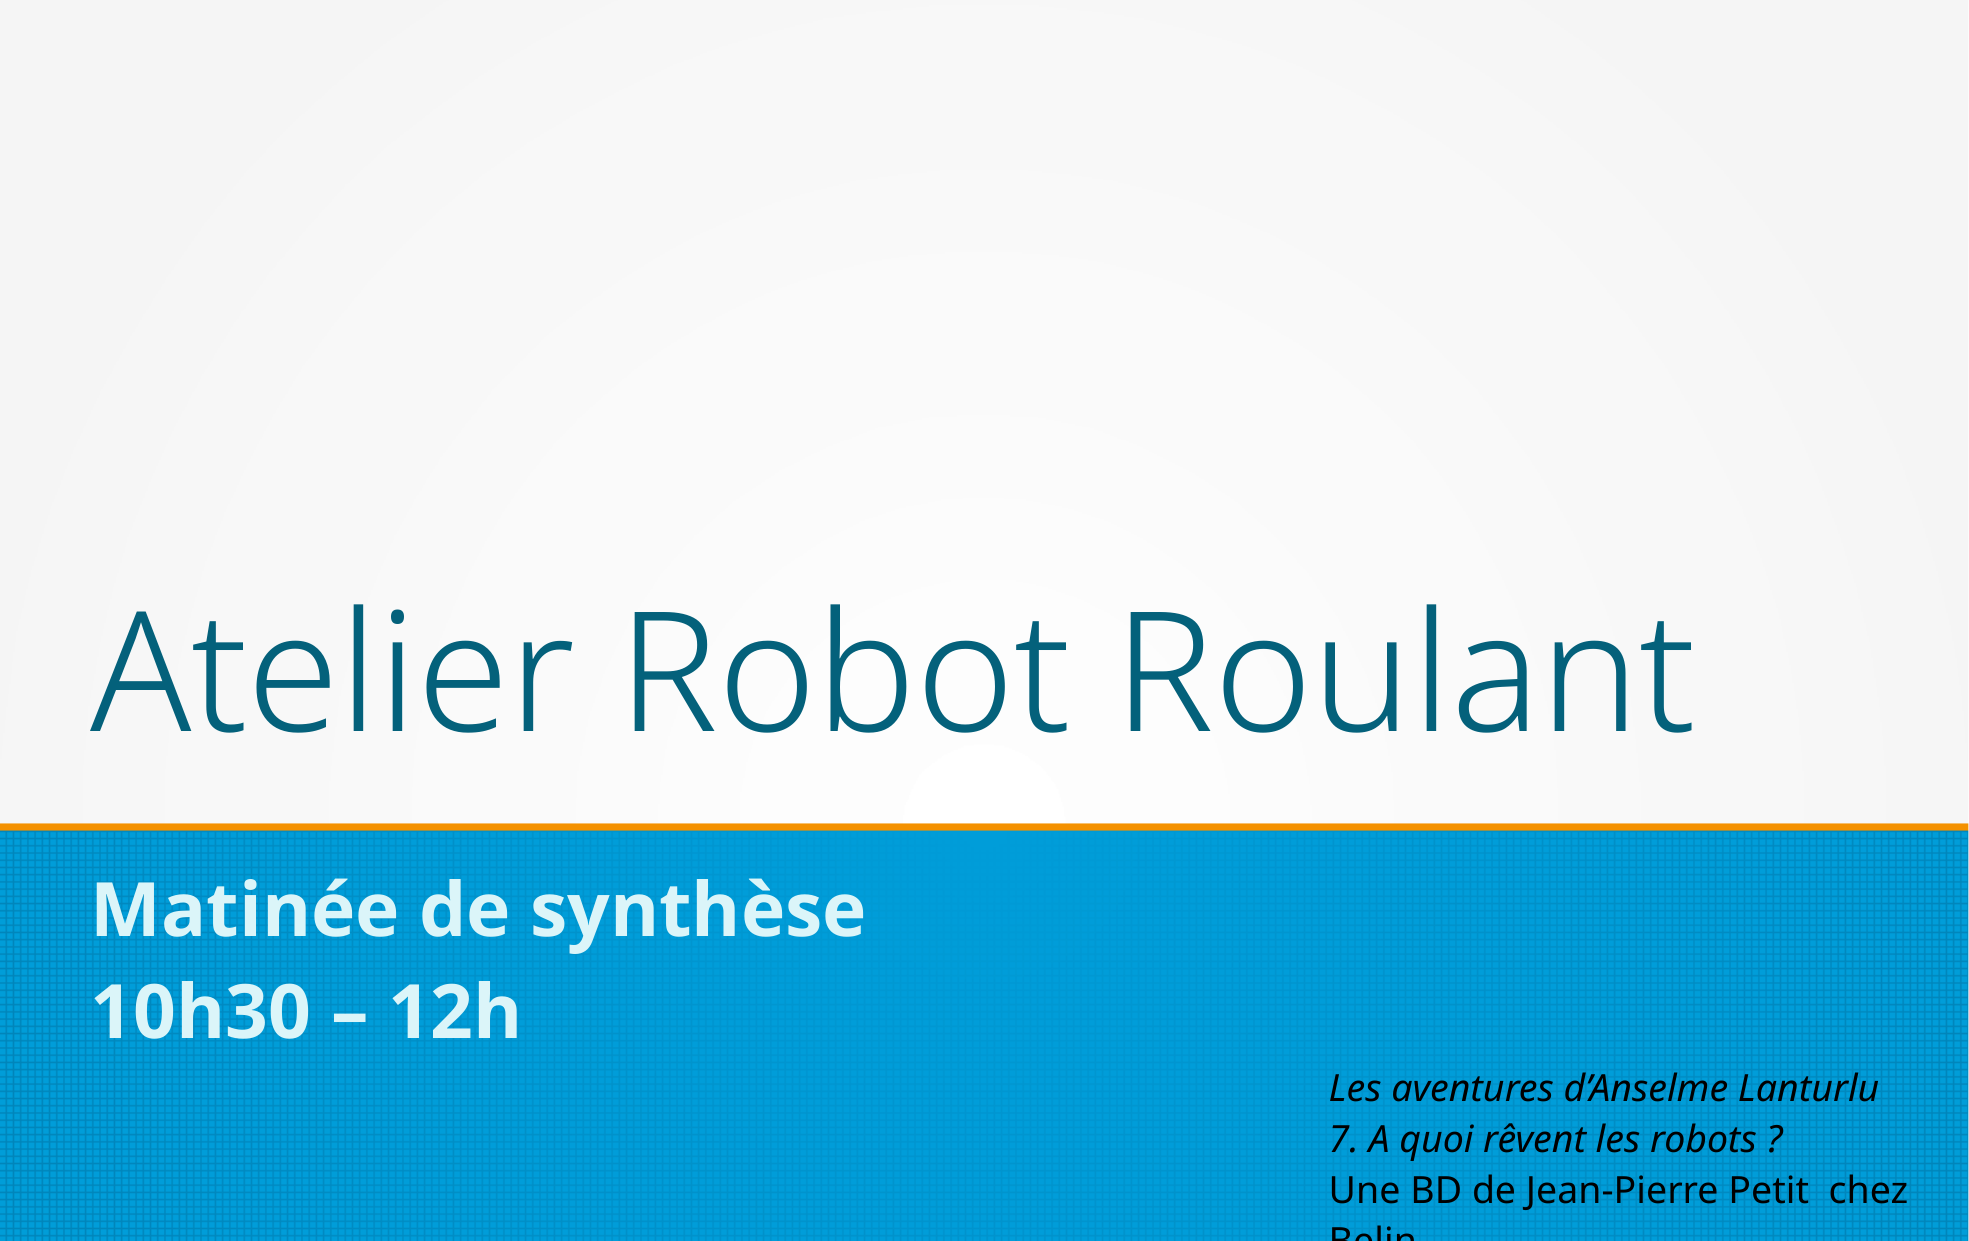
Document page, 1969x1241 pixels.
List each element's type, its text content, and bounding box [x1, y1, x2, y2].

title Atelier Robot Roulant [90, 49, 1862, 781]
picture [0, 0, 1969, 830]
text_box Les aventures d’Anselme Lanturlu 7. A quoi rêvent les robots ? Une BD de Jean-Pierre Petit chez Belin [1322, 1073, 1949, 1241]
subtitle Matinée de synthèse 10h30 – 12h [90, 855, 1861, 1111]
